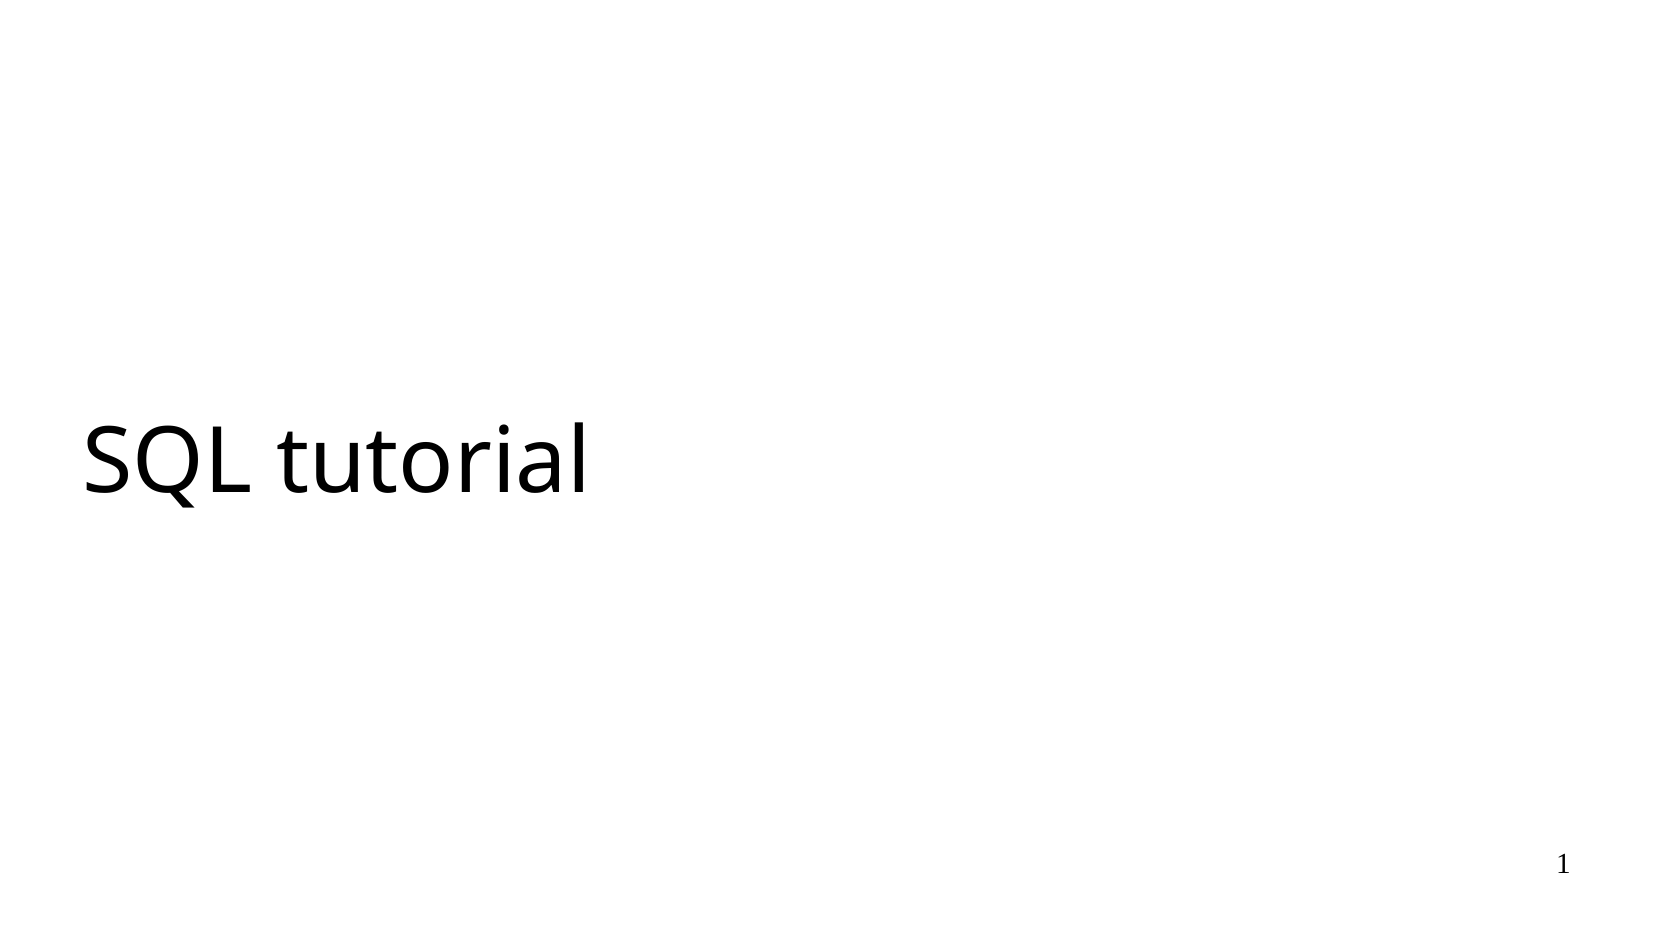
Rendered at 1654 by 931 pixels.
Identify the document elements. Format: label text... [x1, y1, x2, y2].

title SQL tutorial [82, 379, 1571, 535]
